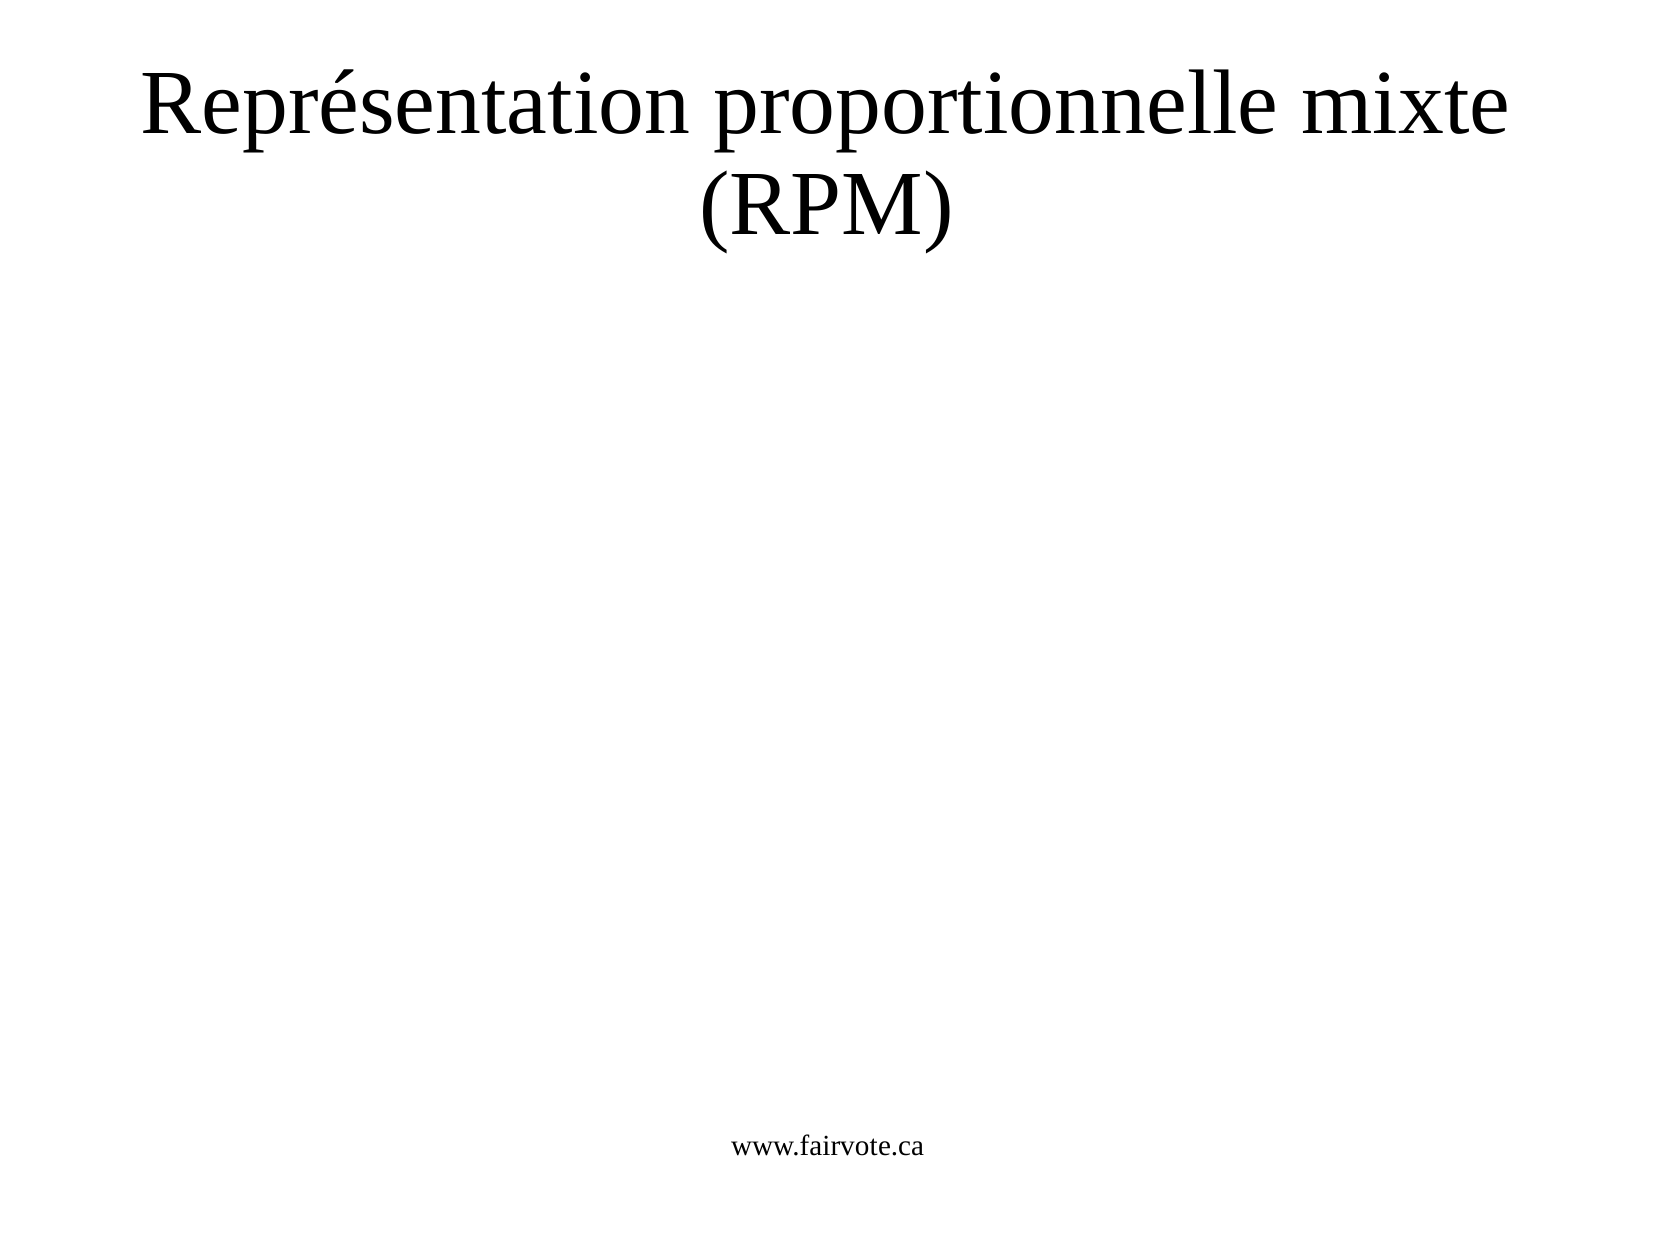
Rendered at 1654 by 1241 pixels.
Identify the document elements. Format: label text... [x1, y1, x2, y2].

title Représentation proportionnelle mixte (RPM) [82, 49, 1571, 257]
